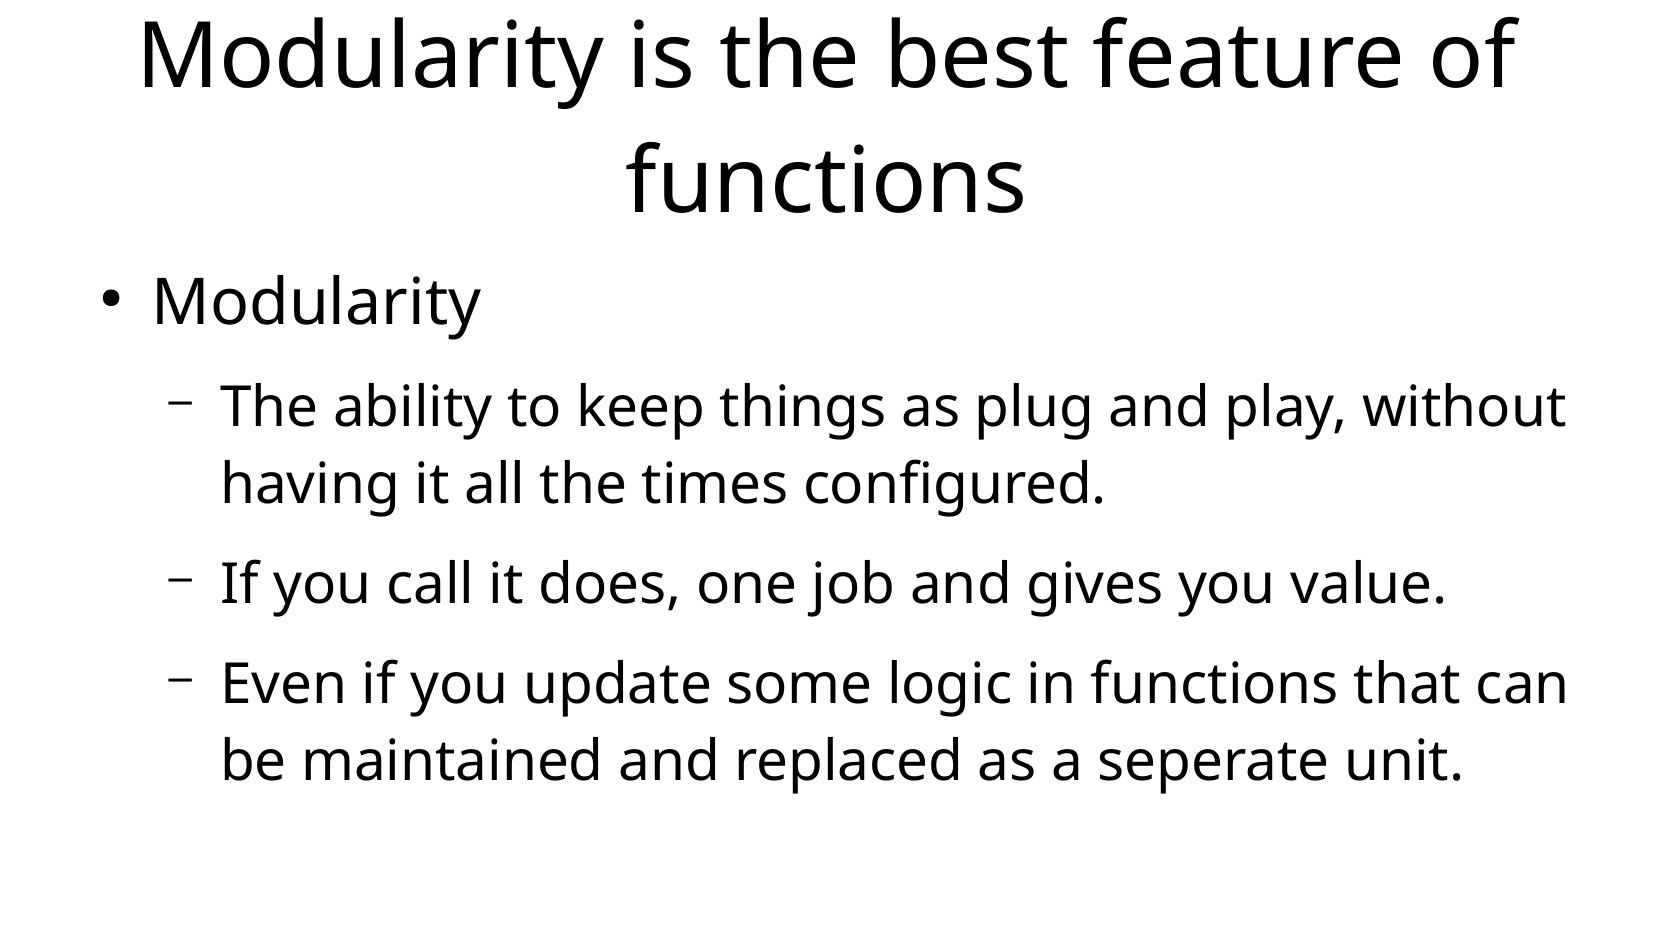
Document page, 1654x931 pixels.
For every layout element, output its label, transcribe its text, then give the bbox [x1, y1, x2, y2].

title Modularity is the best feature of functions [82, 0, 1571, 232]
list Modularity The ability to keep things as plug and play, without having it all the times configured. If you call it does, one job and gives you value. Even if you update some logic in functions that can be maintained and replaced as a seperate unit. [82, 255, 1571, 826]
